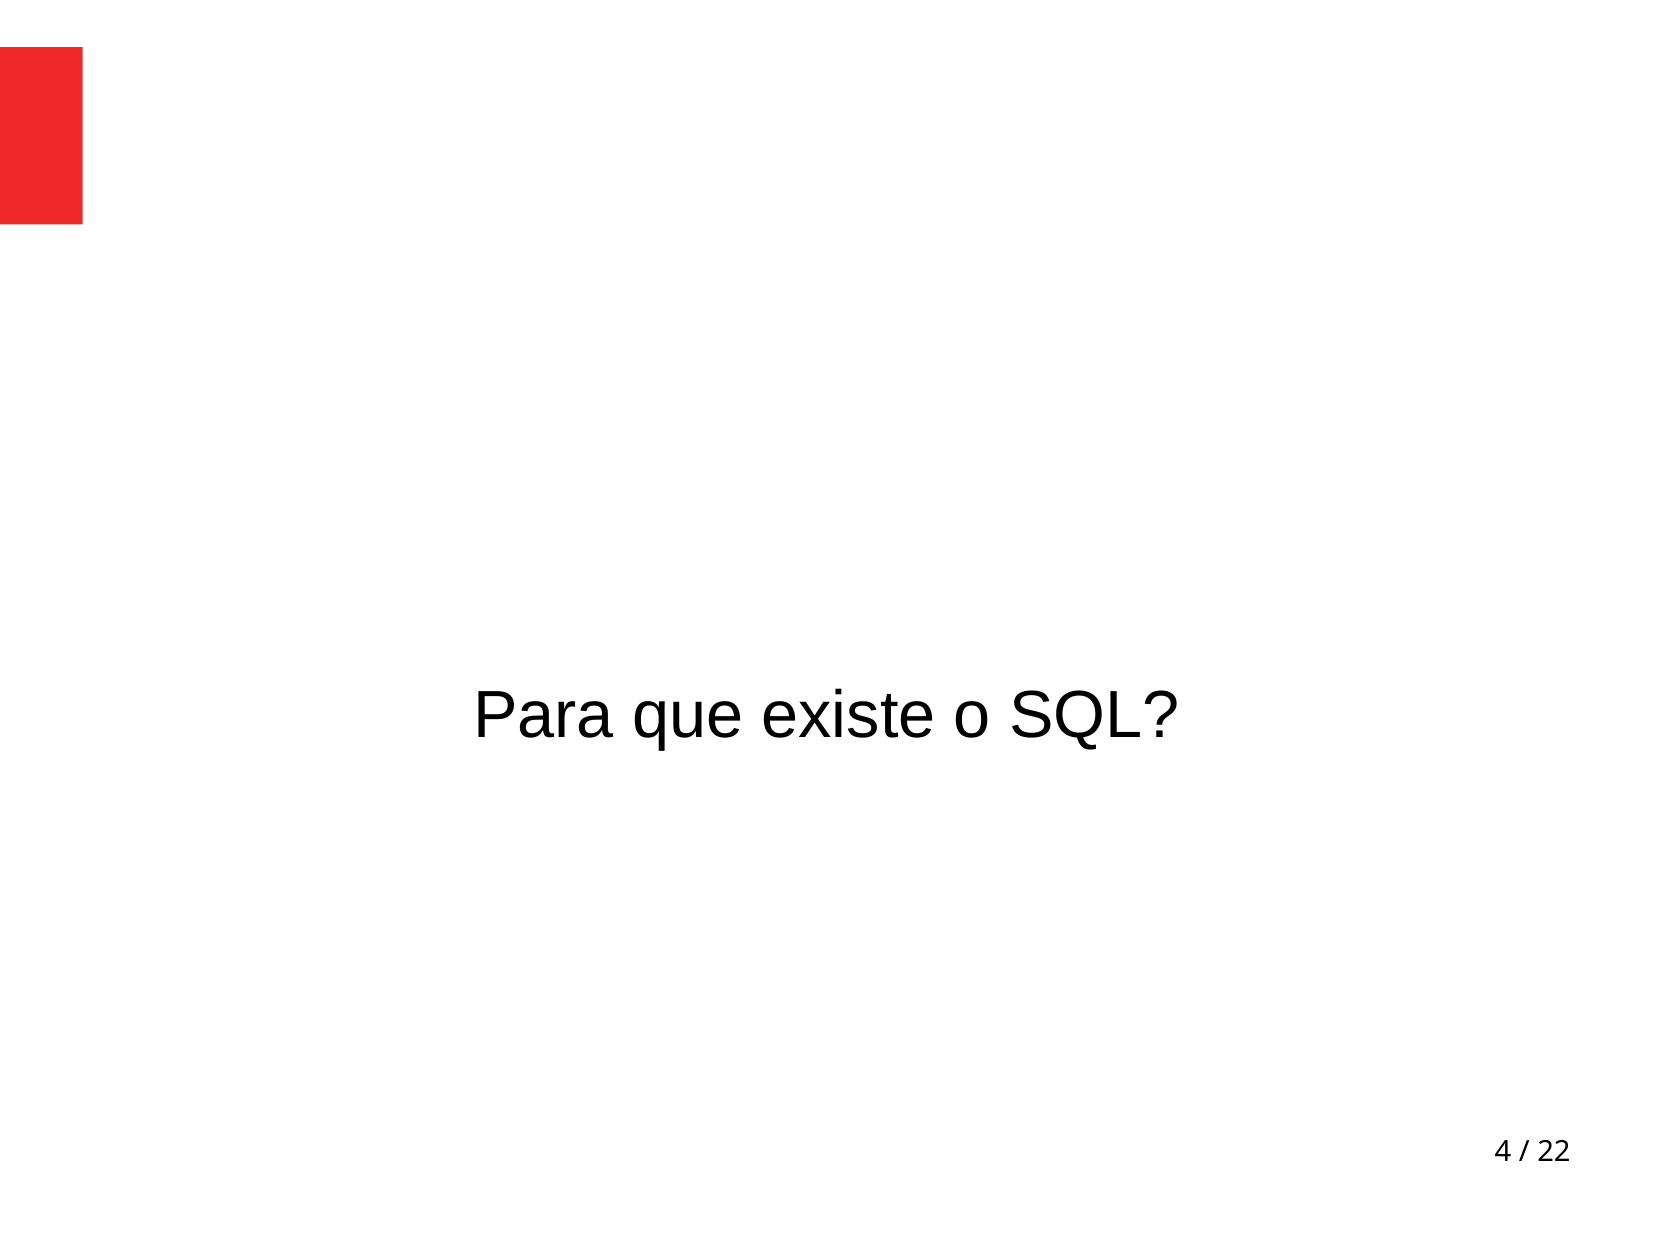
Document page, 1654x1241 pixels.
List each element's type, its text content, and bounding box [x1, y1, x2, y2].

subtitle Para que existe o SQL? [118, 354, 1536, 1074]
